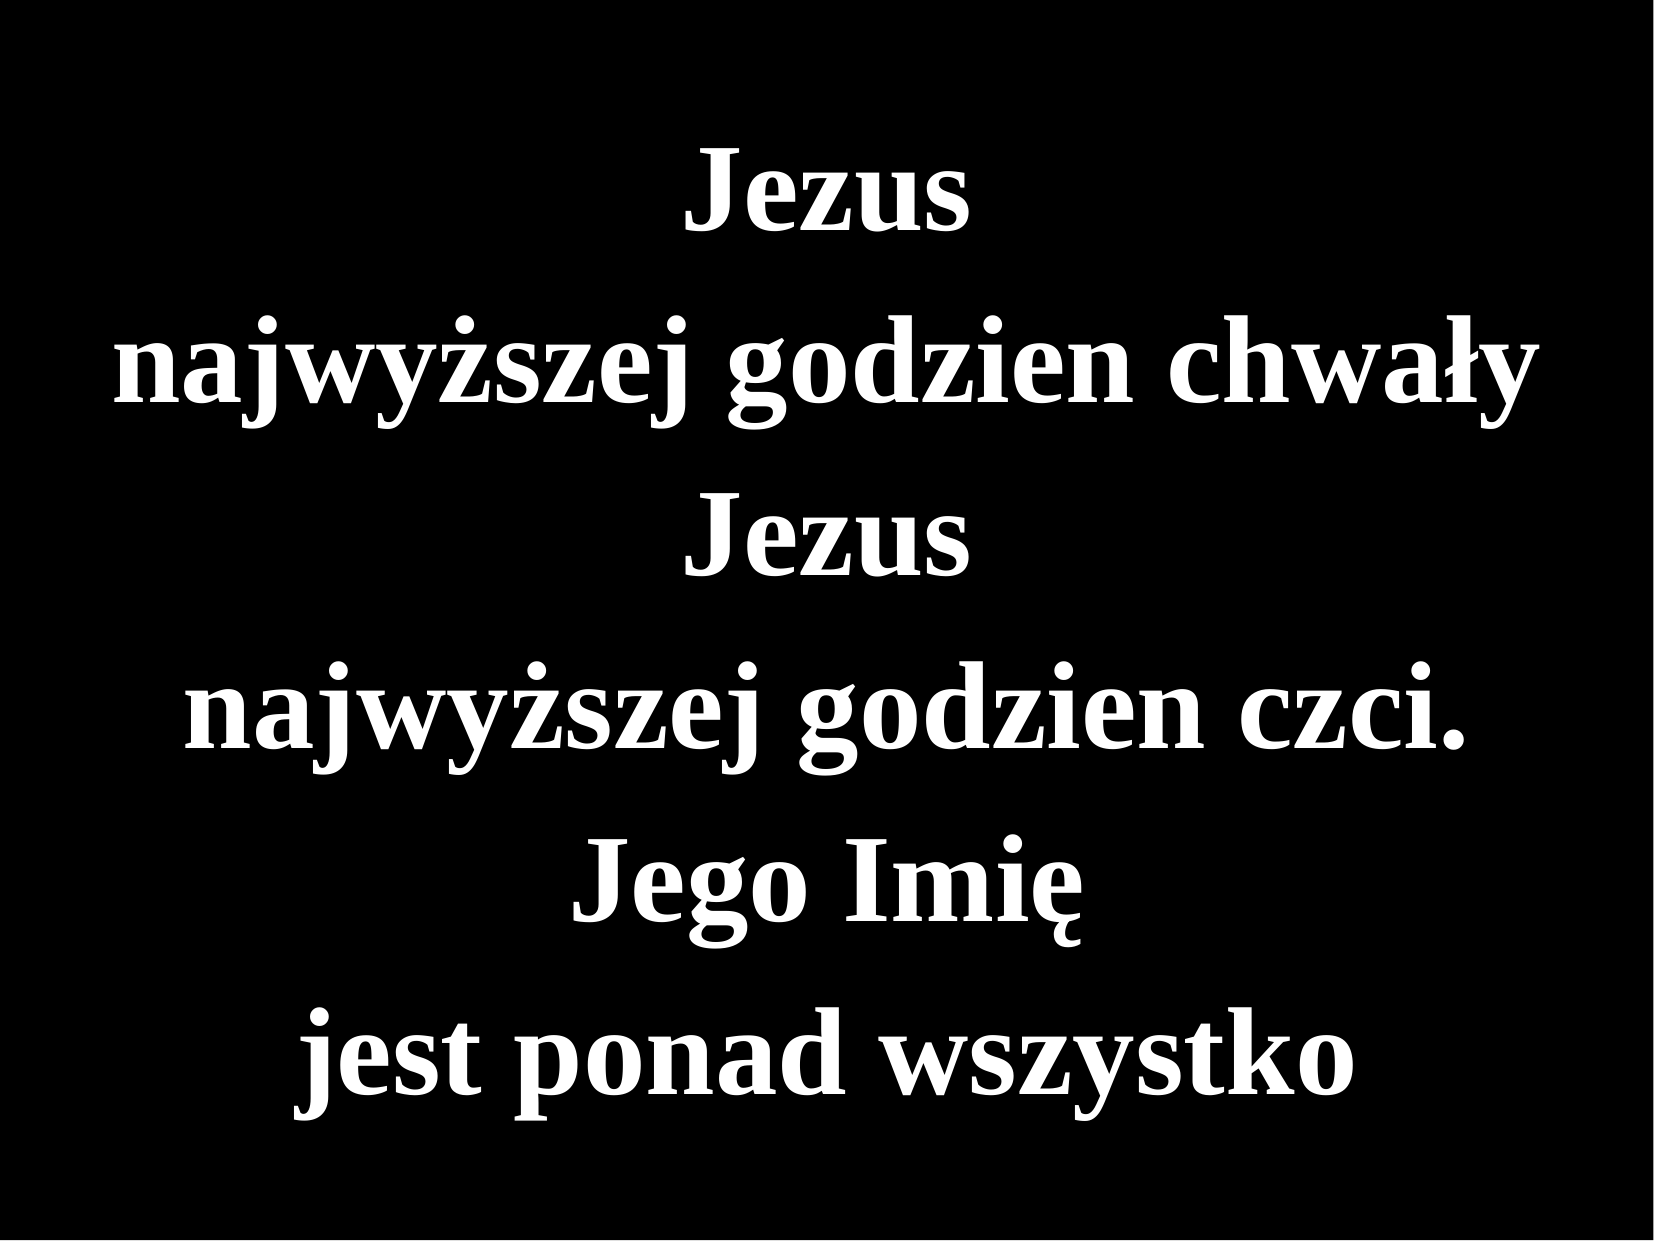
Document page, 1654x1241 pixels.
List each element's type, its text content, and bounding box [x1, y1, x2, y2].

title Jezus ppp najwyższej godzien chwały ppp Jezus ppp najwyższej godzien czci. ppp Jego Imię ppp jest ponad wszystko [0, 0, 1654, 1241]
